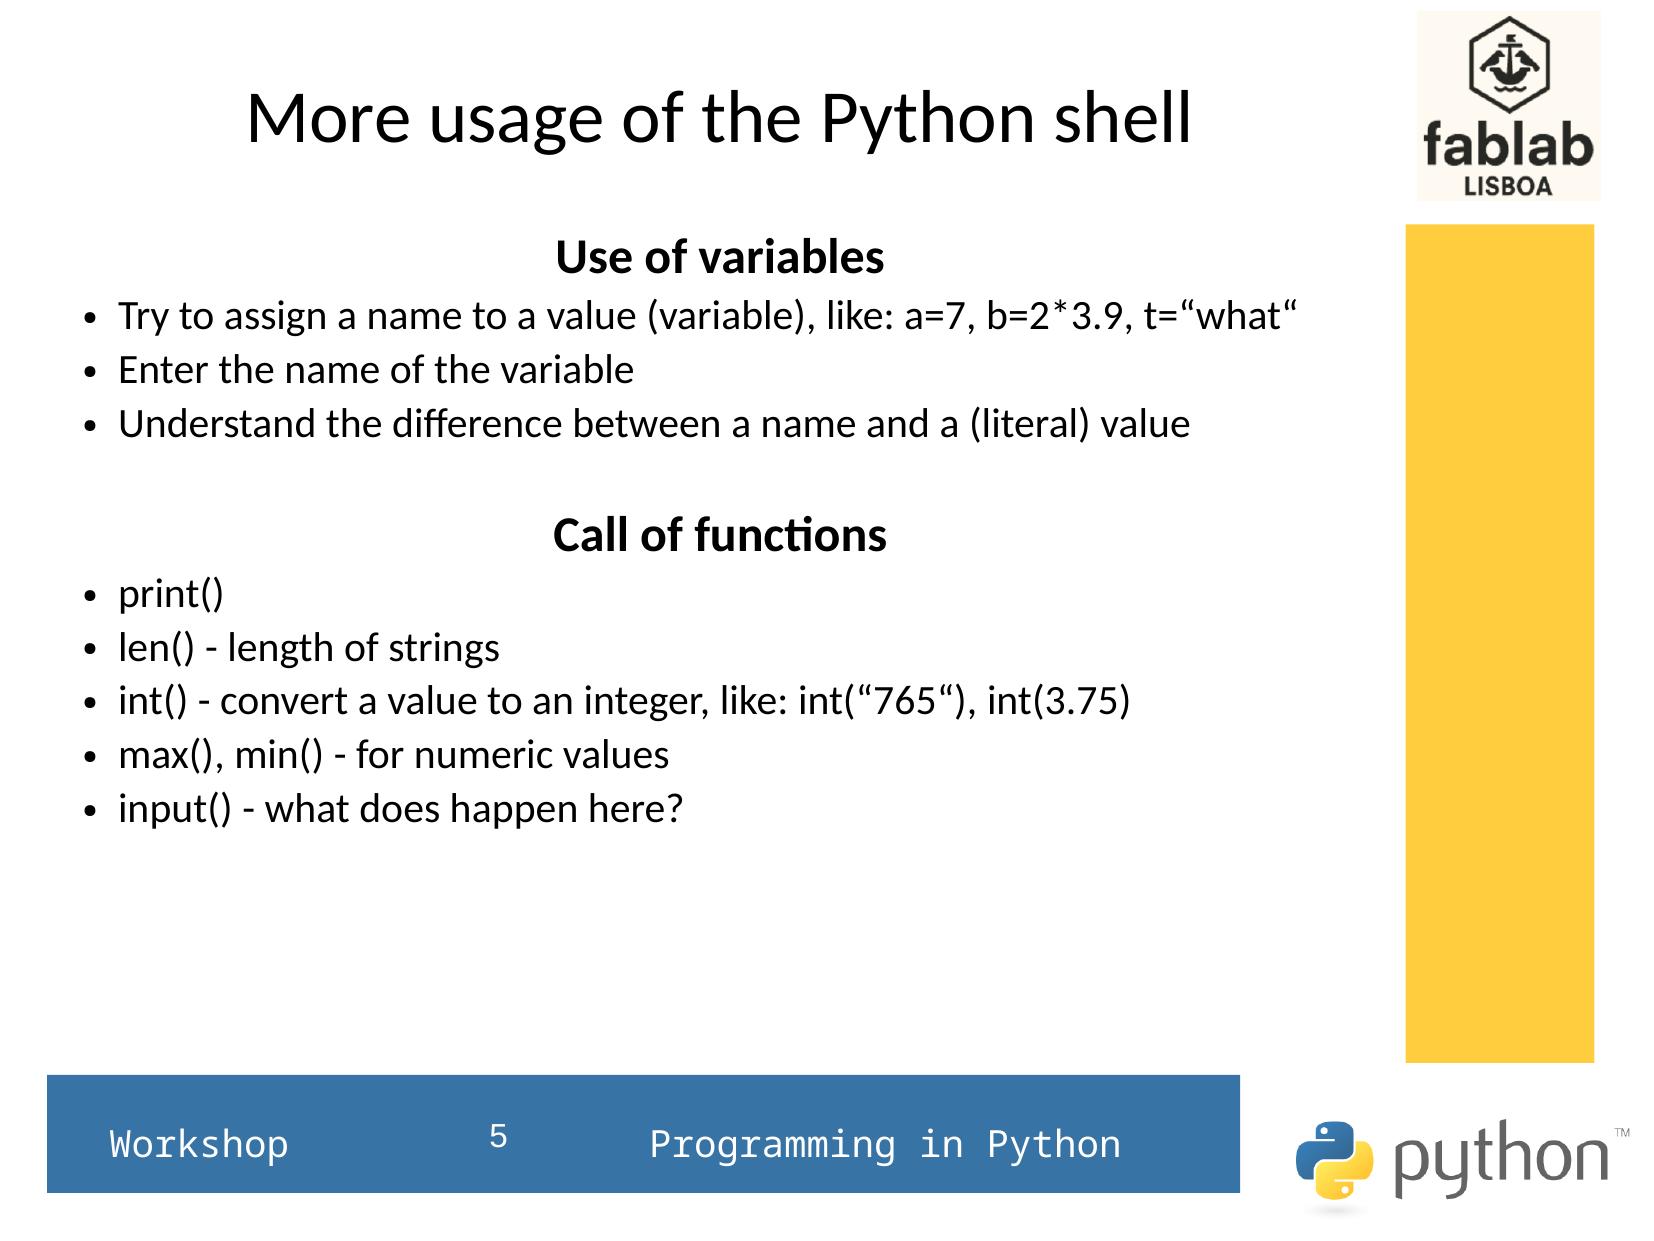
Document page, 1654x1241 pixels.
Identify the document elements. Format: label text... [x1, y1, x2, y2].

picture [1417, 11, 1601, 201]
subtitle Use of variables Try to assign a name to a value (variable), like: a=7, b=2*3.9, t=“what“ Enter the name of the variable Understand the difference between a name and a (literal) value Call of functions print() len() - length of strings int() - convert a value to an integer, like: int(“765“), int(3.75) max(), min() - for numeric values input() - what does happen here? [82, 236, 1359, 1034]
text_box [47, 1074, 1241, 1193]
text_box [1405, 224, 1595, 1063]
picture [1240, 1098, 1654, 1241]
title More usage of the Python shell [82, 49, 1358, 198]
text_box Workshop Programming in Python [94, 1110, 1182, 1213]
